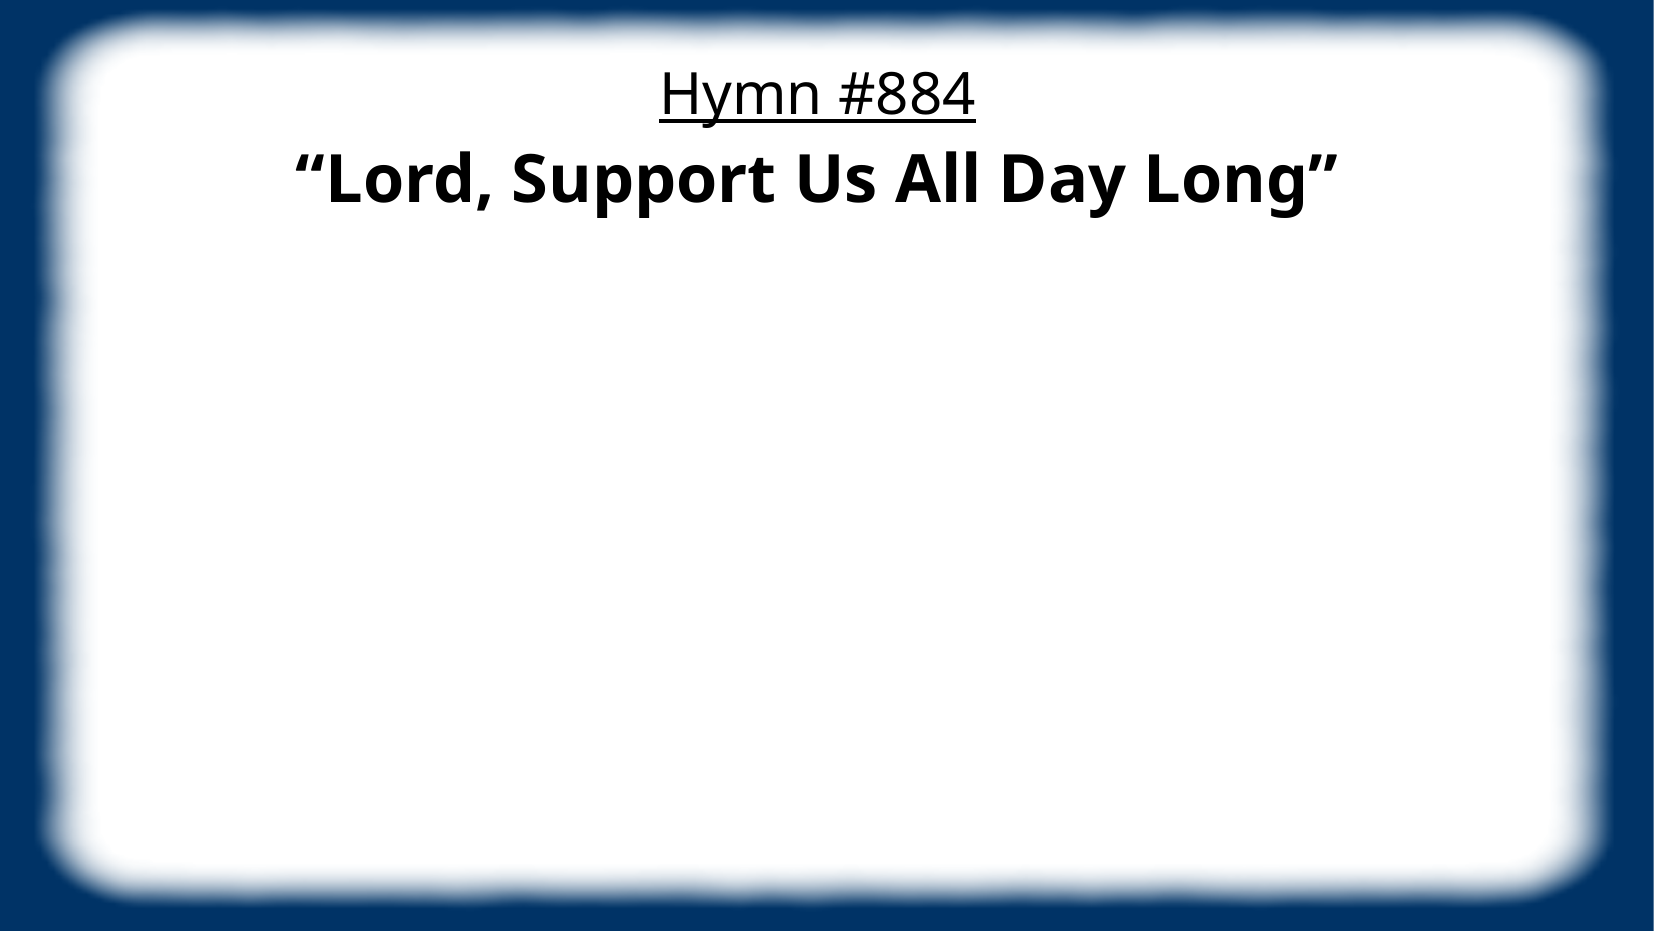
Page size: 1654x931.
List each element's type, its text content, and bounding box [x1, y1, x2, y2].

picture [0, 0, 1654, 931]
text_box Hymn #884 “Lord, Support Us All Day Long” [90, 45, 1546, 226]
